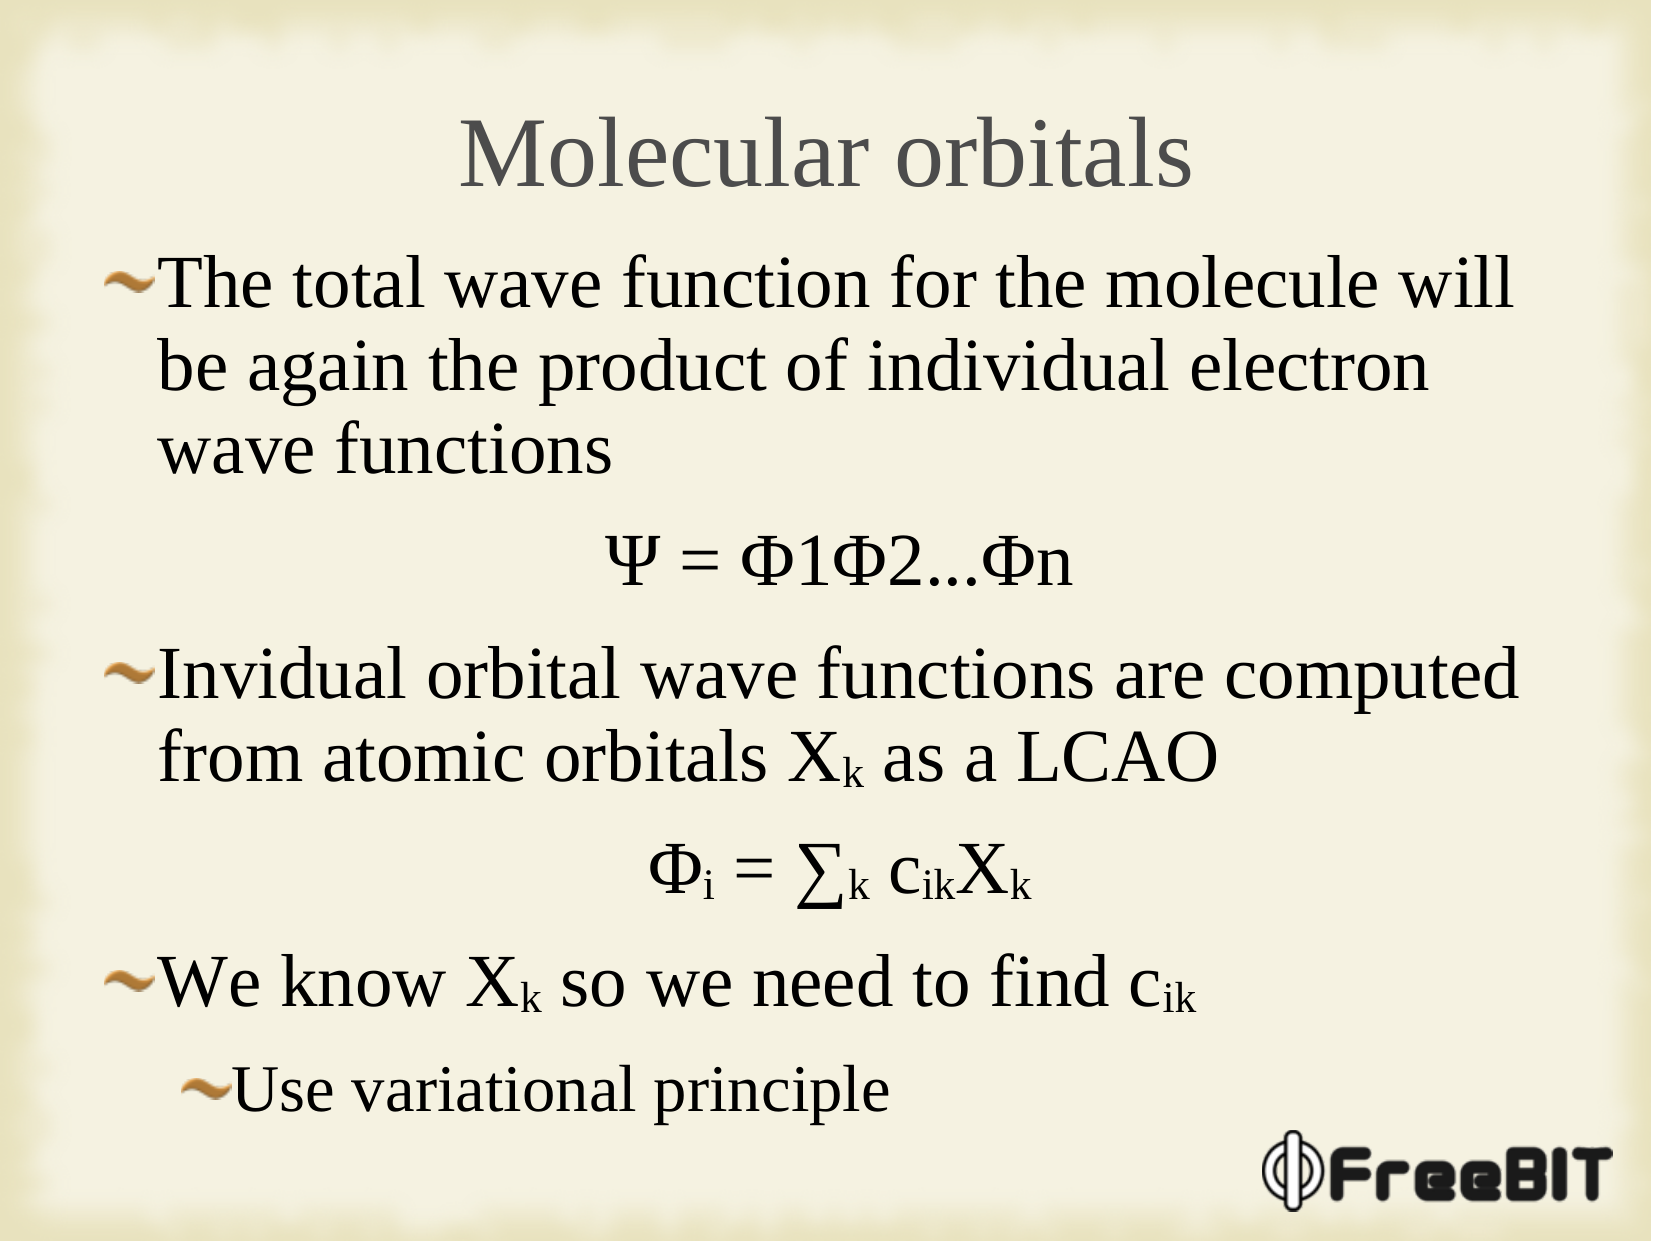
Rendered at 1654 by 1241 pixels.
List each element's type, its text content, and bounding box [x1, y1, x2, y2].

title Molecular orbitals [82, 49, 1571, 257]
picture [0, 0, 1651, 1241]
list The total wave function for the molecule will be again the product of individual electron wave functions Ψ = Φ1Φ2...Φn Invidual orbital wave functions are computed from atomic orbitals Χk as a LCAO Φi = ∑k cikΧk We know Χk so we need to find cik Use variational principle [86, 240, 1576, 1201]
